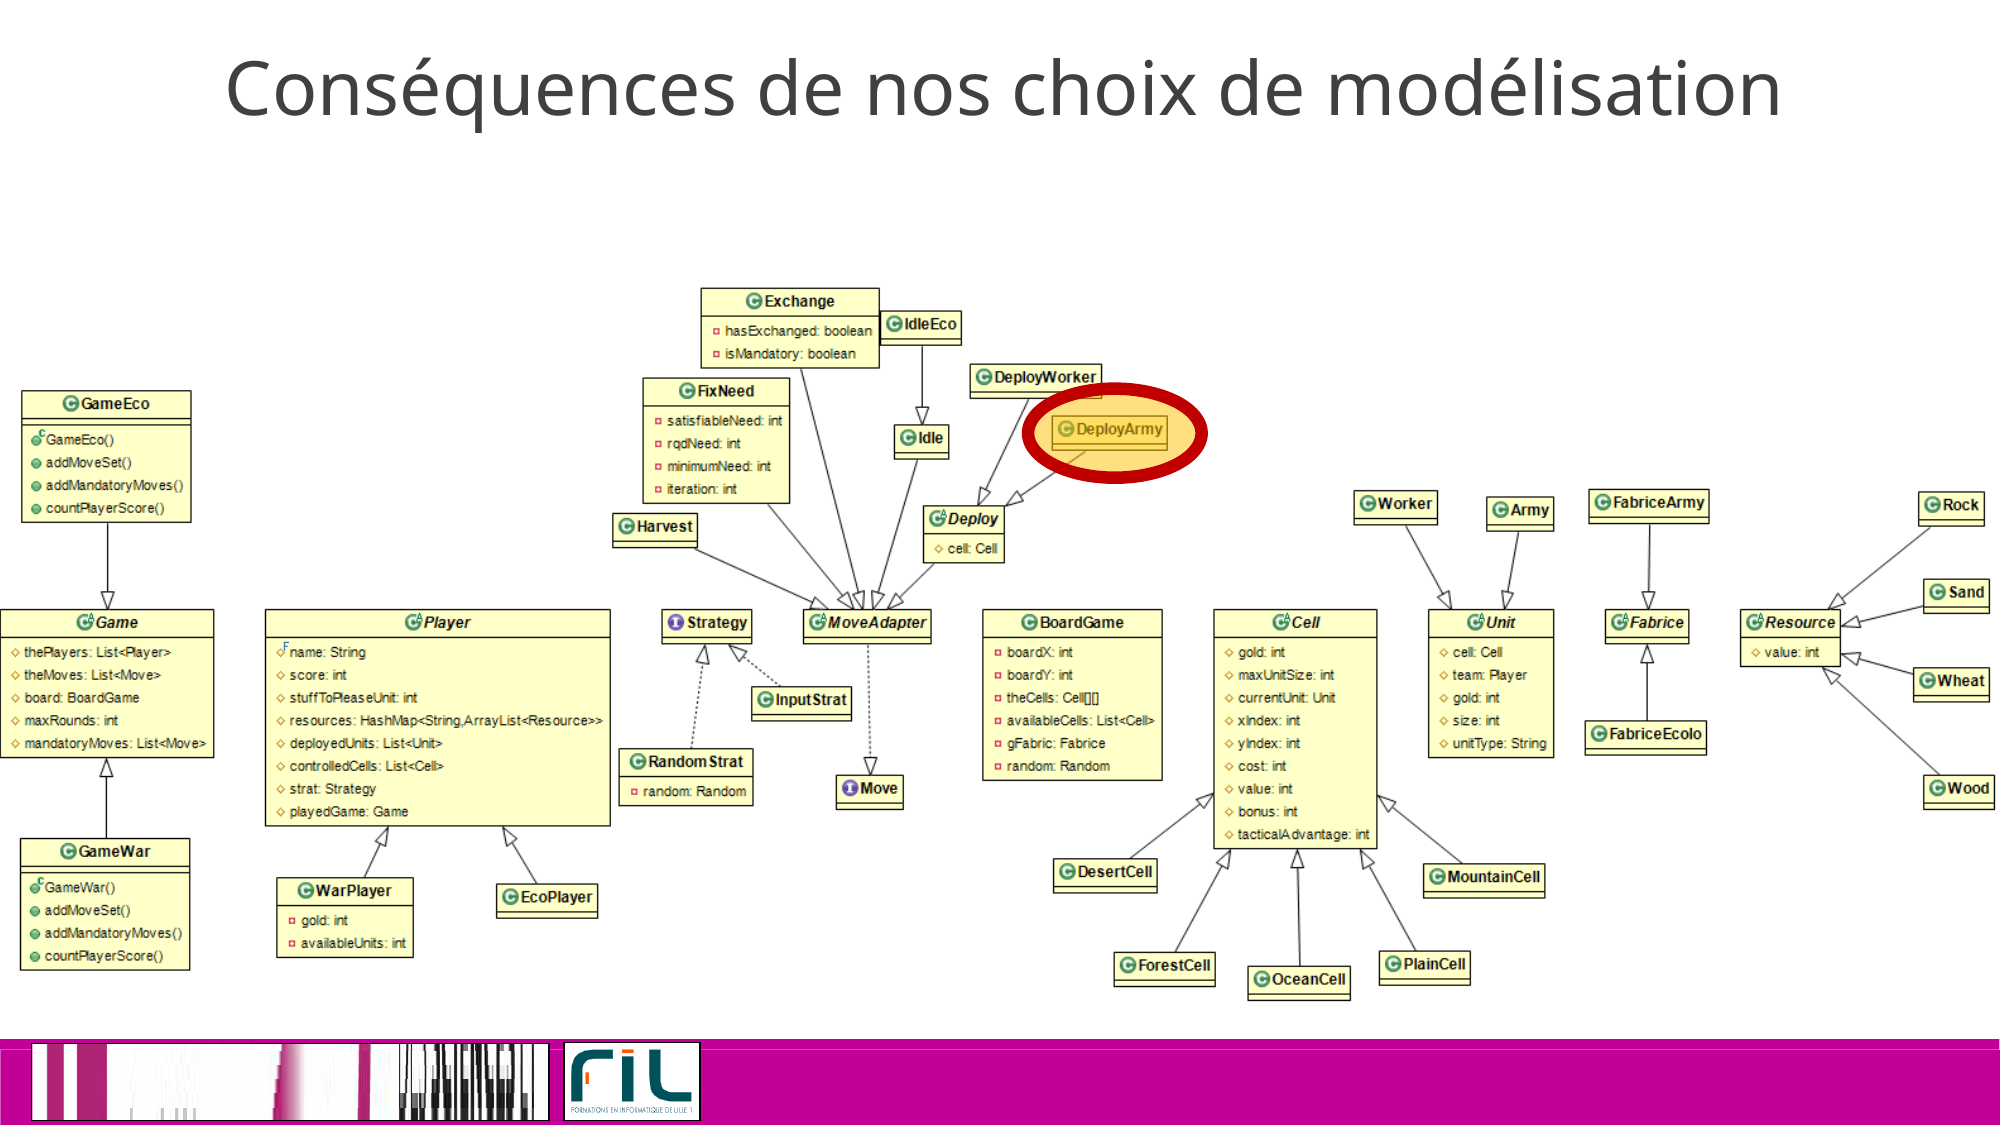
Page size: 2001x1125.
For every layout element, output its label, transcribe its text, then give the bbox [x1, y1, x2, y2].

text_box [1028, 388, 1202, 478]
picture [0, 285, 1999, 1005]
title Conséquences de nos choix de modélisation [180, 47, 1831, 284]
picture [564, 1043, 699, 1120]
picture [32, 1044, 549, 1120]
